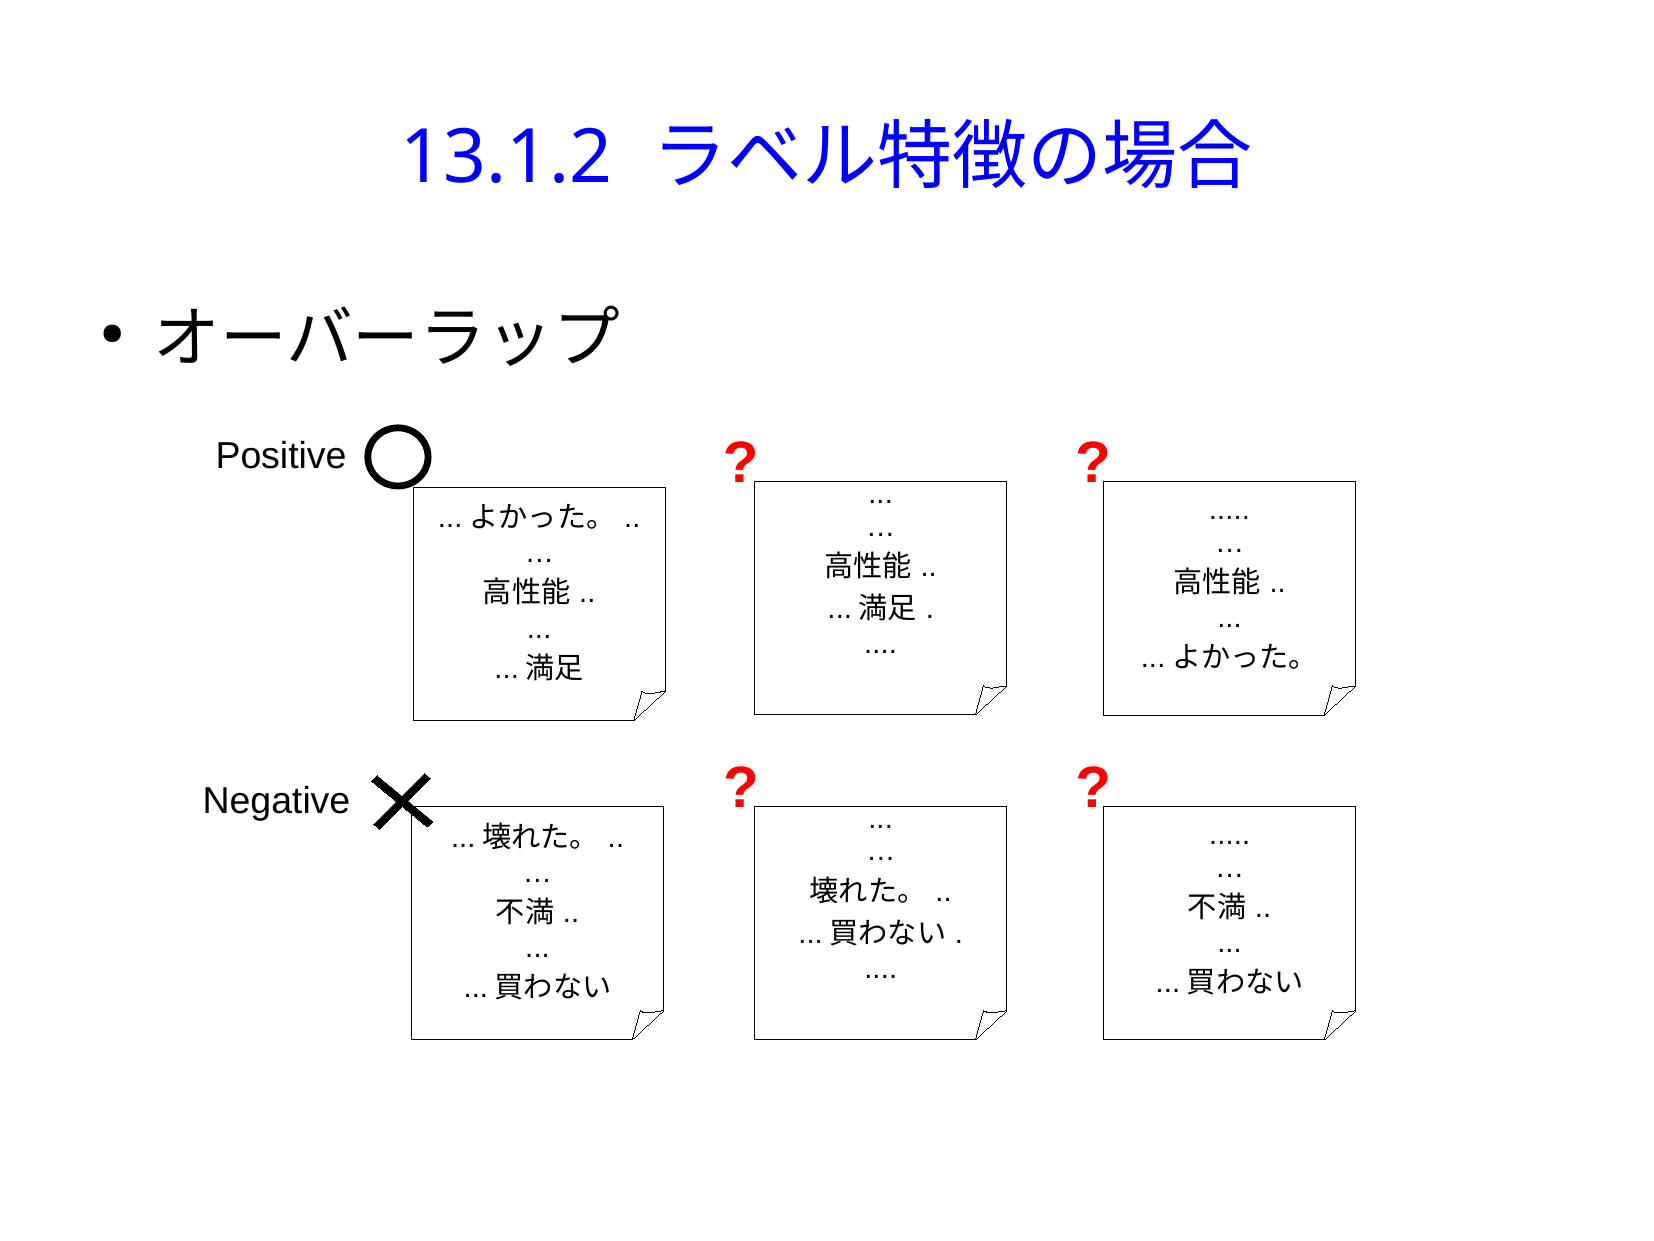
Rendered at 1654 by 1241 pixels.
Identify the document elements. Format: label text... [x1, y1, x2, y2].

text_box ? [708, 422, 830, 513]
list オーバーラップ [82, 290, 1571, 1010]
text_box [371, 773, 433, 830]
text_box ..... … 高性能.. ... ...よかった。 [1103, 481, 1356, 716]
text_box ... … 高性能.. ...満足. .... [754, 481, 1007, 715]
text_box ...壊れた。.. … 不満.. ... ...買わない [411, 806, 664, 1040]
text_box ...よかった。.. … 高性能.. ... ...満足 [413, 487, 666, 721]
text_box ? [1060, 747, 1183, 838]
text_box ? [1060, 422, 1182, 513]
text_box ..... … 不満.. ... ...買わない [1103, 806, 1356, 1040]
text_box ... … 壊れた。.. ...買わない. .... [754, 806, 1007, 1040]
text_box Negative [187, 772, 366, 830]
text_box Positive [200, 427, 362, 485]
title 13.1.2 ラベル特徴の場合 [82, 49, 1571, 257]
text_box ? [708, 747, 830, 838]
